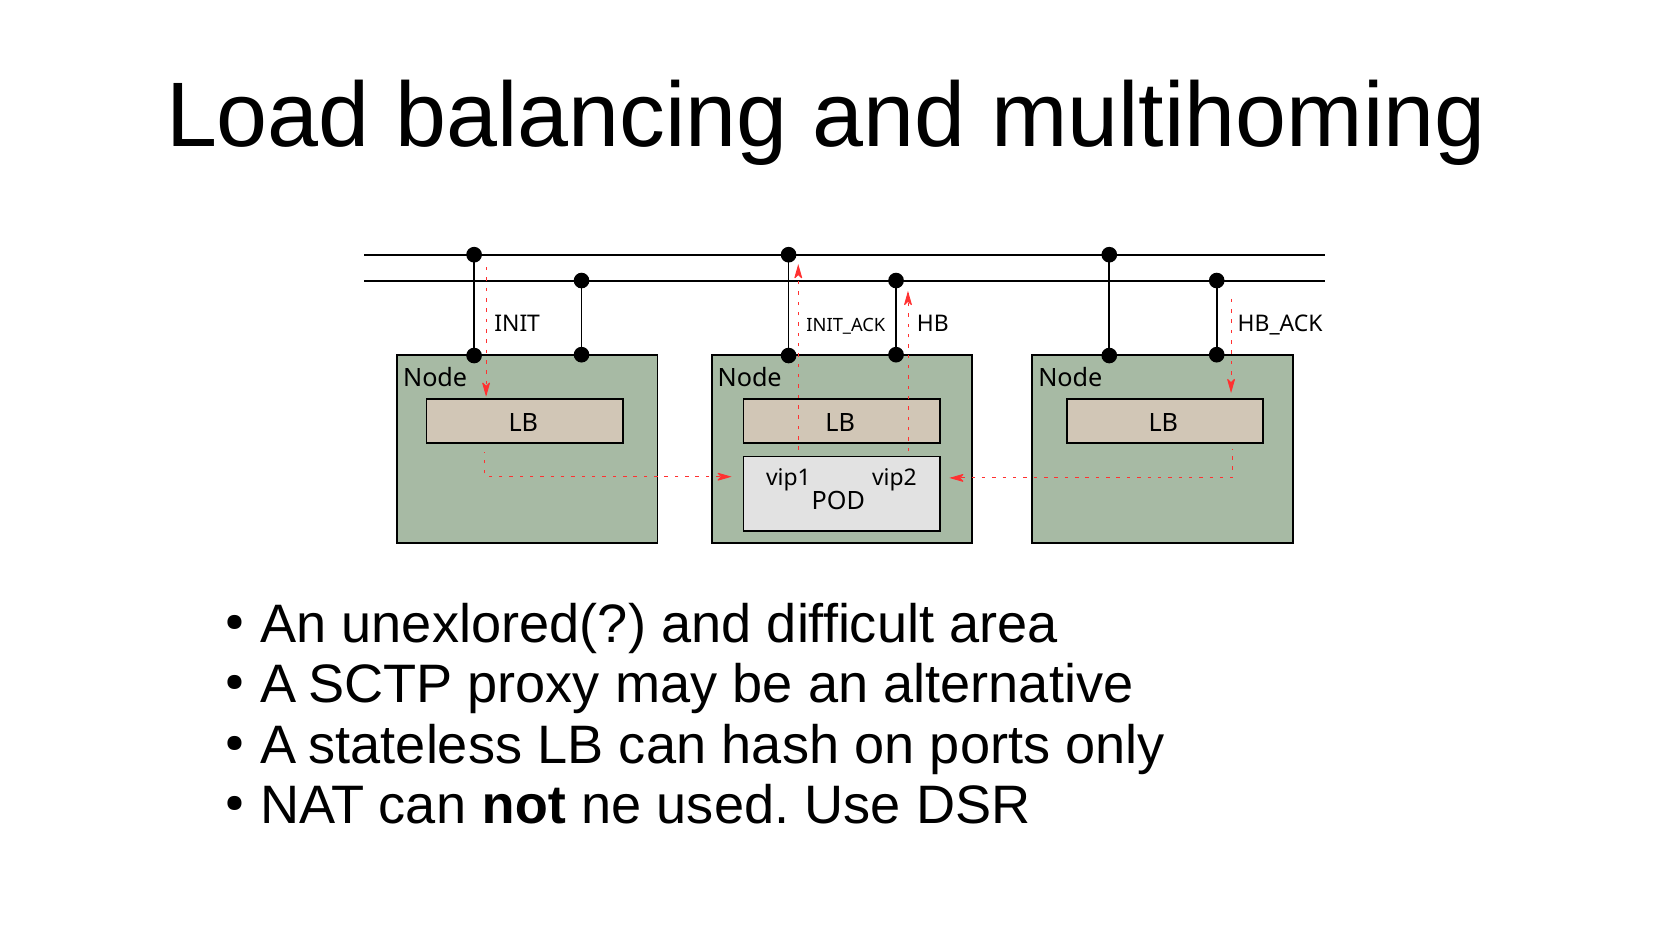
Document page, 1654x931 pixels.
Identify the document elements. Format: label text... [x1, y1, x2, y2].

picture [346, 228, 1344, 562]
text_box An unexlored(?) and difficult area A SCTP proxy may be an alternative A stateless LB can hash on ports only NAT can not ne used. Use DSR [210, 585, 1546, 904]
title Load balancing and multihoming [82, 37, 1571, 193]
